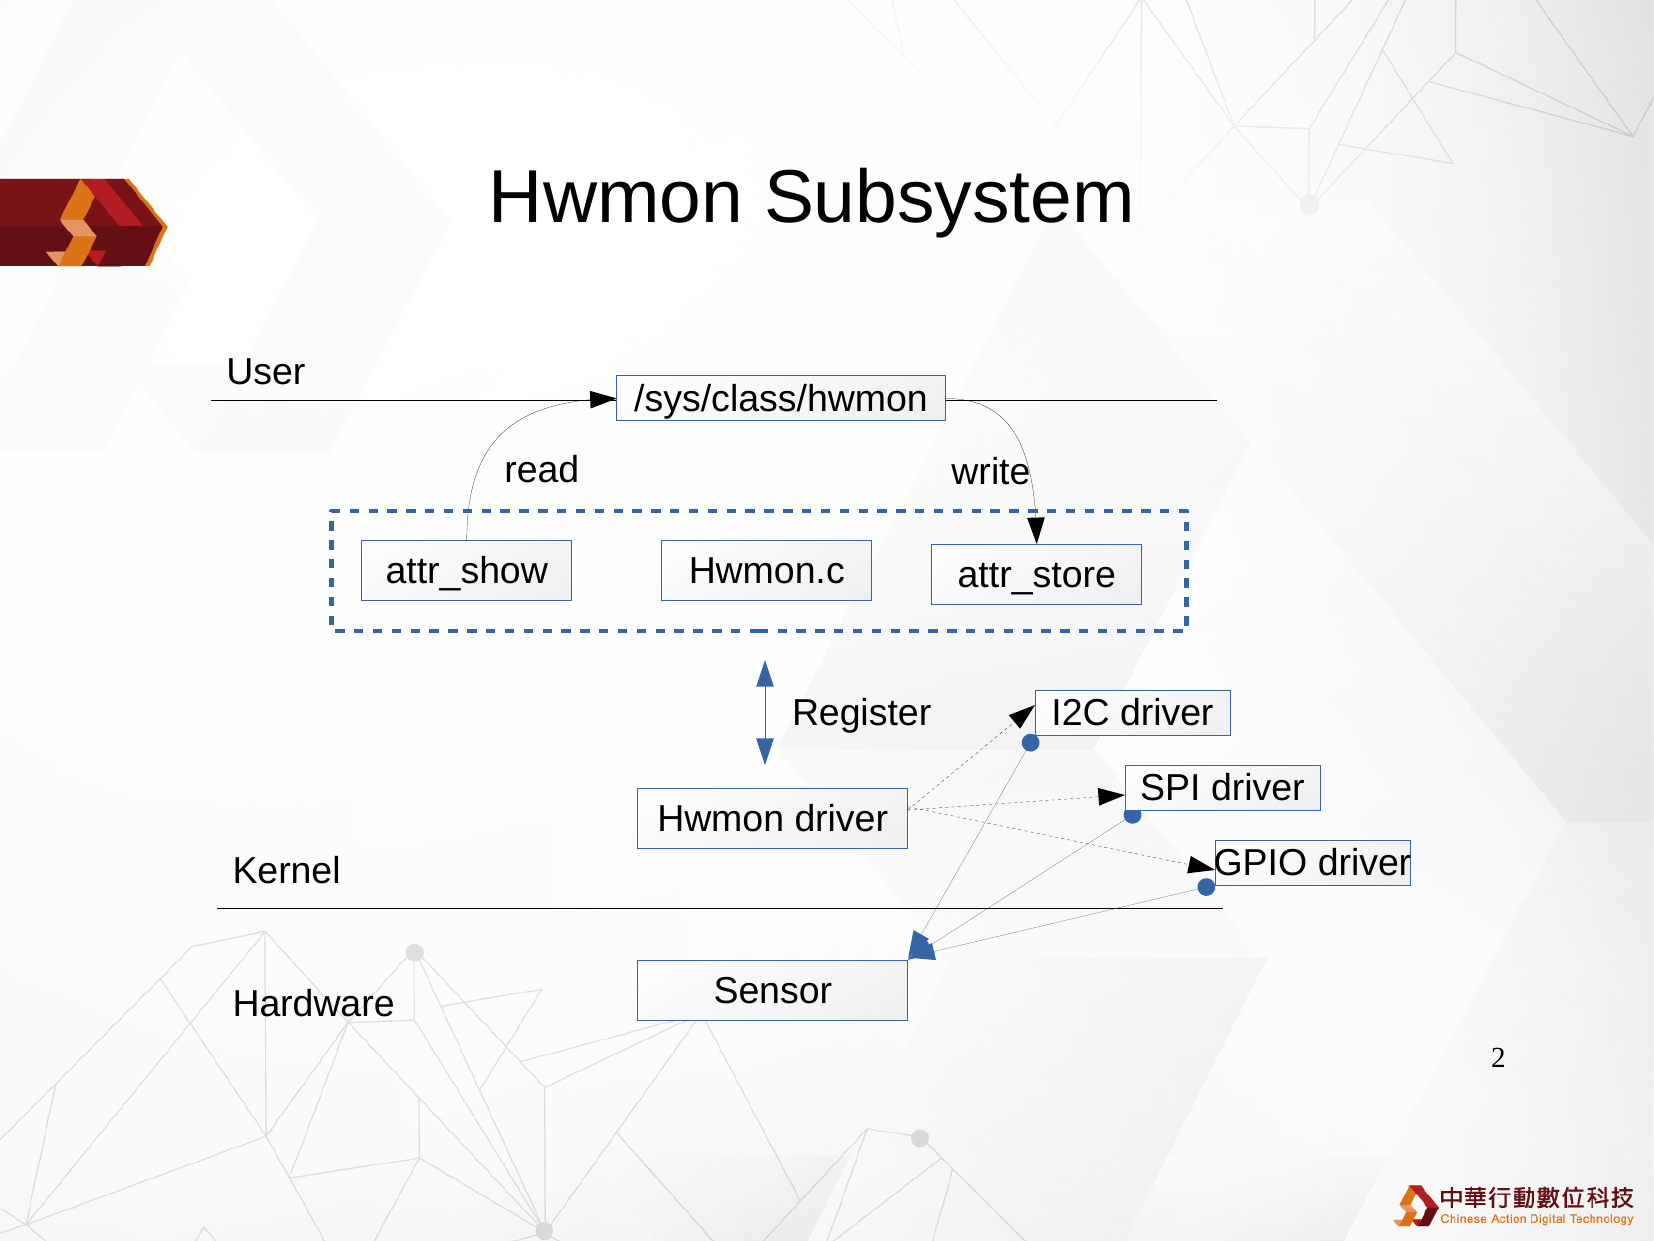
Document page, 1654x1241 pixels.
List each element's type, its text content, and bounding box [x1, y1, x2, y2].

text_box Register [777, 684, 1018, 741]
text_box Hwmon driver [637, 788, 908, 849]
text_box attr_show [361, 540, 572, 601]
text_box Kernel [217, 842, 398, 900]
text_box GPIO driver [1215, 840, 1411, 886]
title Hwmon Subsystem [118, 112, 1506, 281]
text_box SPI driver [1125, 765, 1321, 811]
text_box Hwmon.c [661, 540, 872, 601]
text_box I2C driver [1035, 690, 1231, 736]
picture [0, 0, 1654, 1241]
text_box /sys/class/hwmon [616, 375, 946, 421]
text_box Hardware [217, 975, 428, 1036]
text_box Sensor [637, 960, 908, 1021]
text_box User [211, 343, 332, 401]
text_box attr_store [931, 544, 1142, 605]
